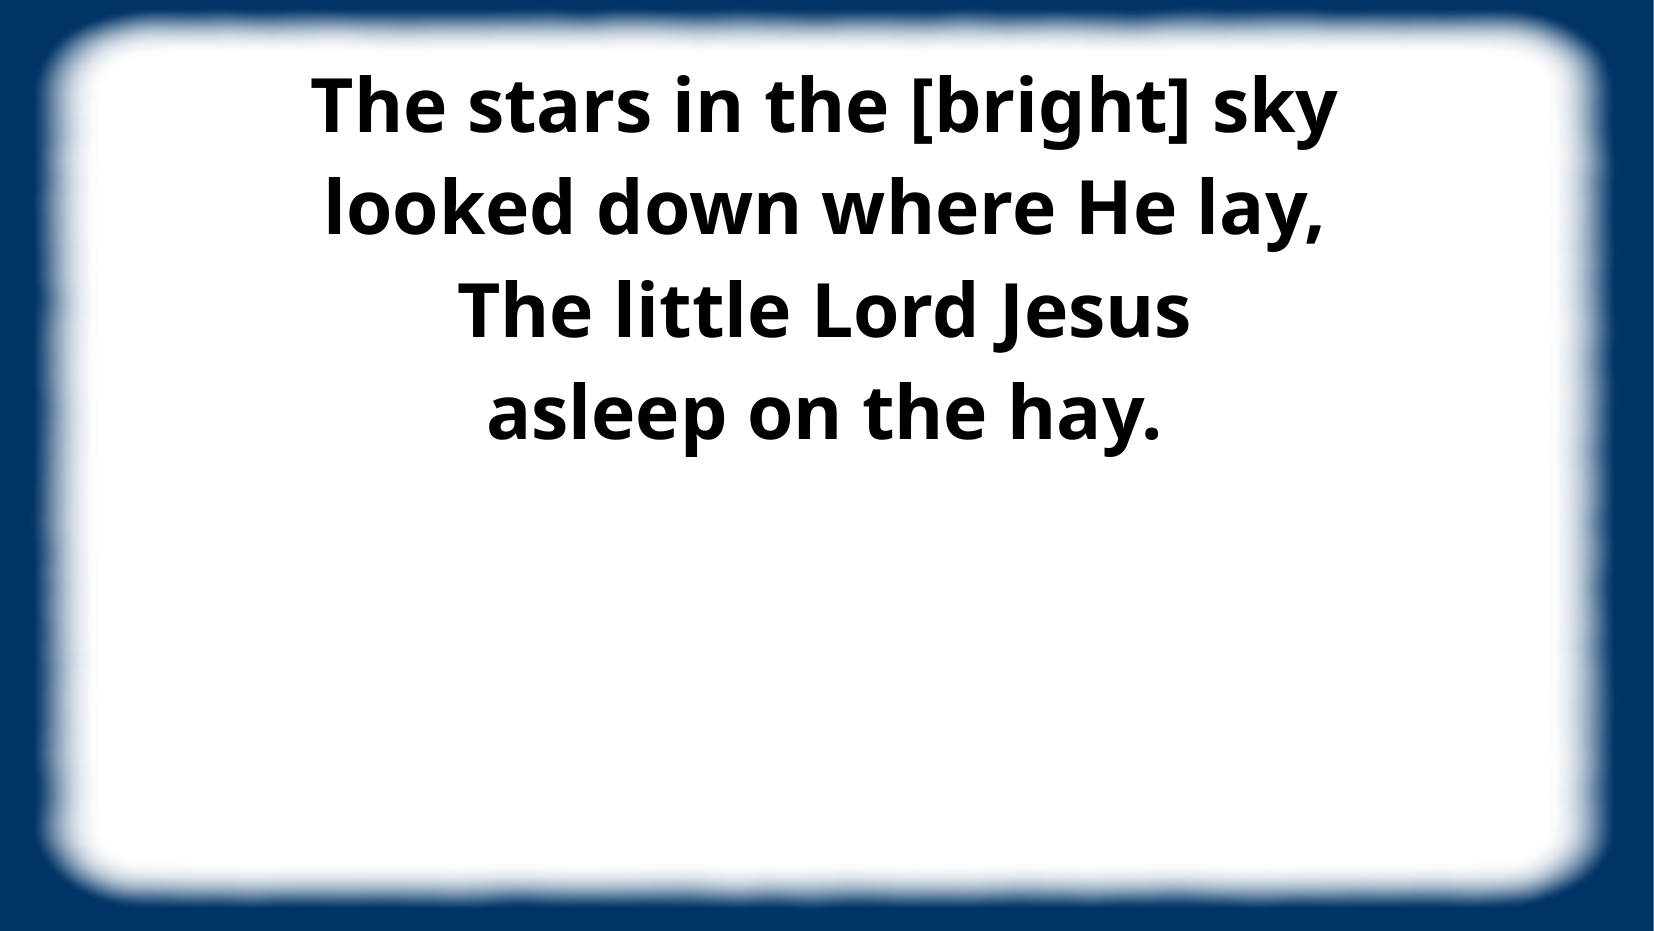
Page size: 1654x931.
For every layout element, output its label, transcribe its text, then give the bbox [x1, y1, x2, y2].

text_box The stars in the [bright] sky looked down where He lay, The little Lord Jesus asleep on the hay. [75, 45, 1576, 466]
picture [0, 0, 1654, 931]
